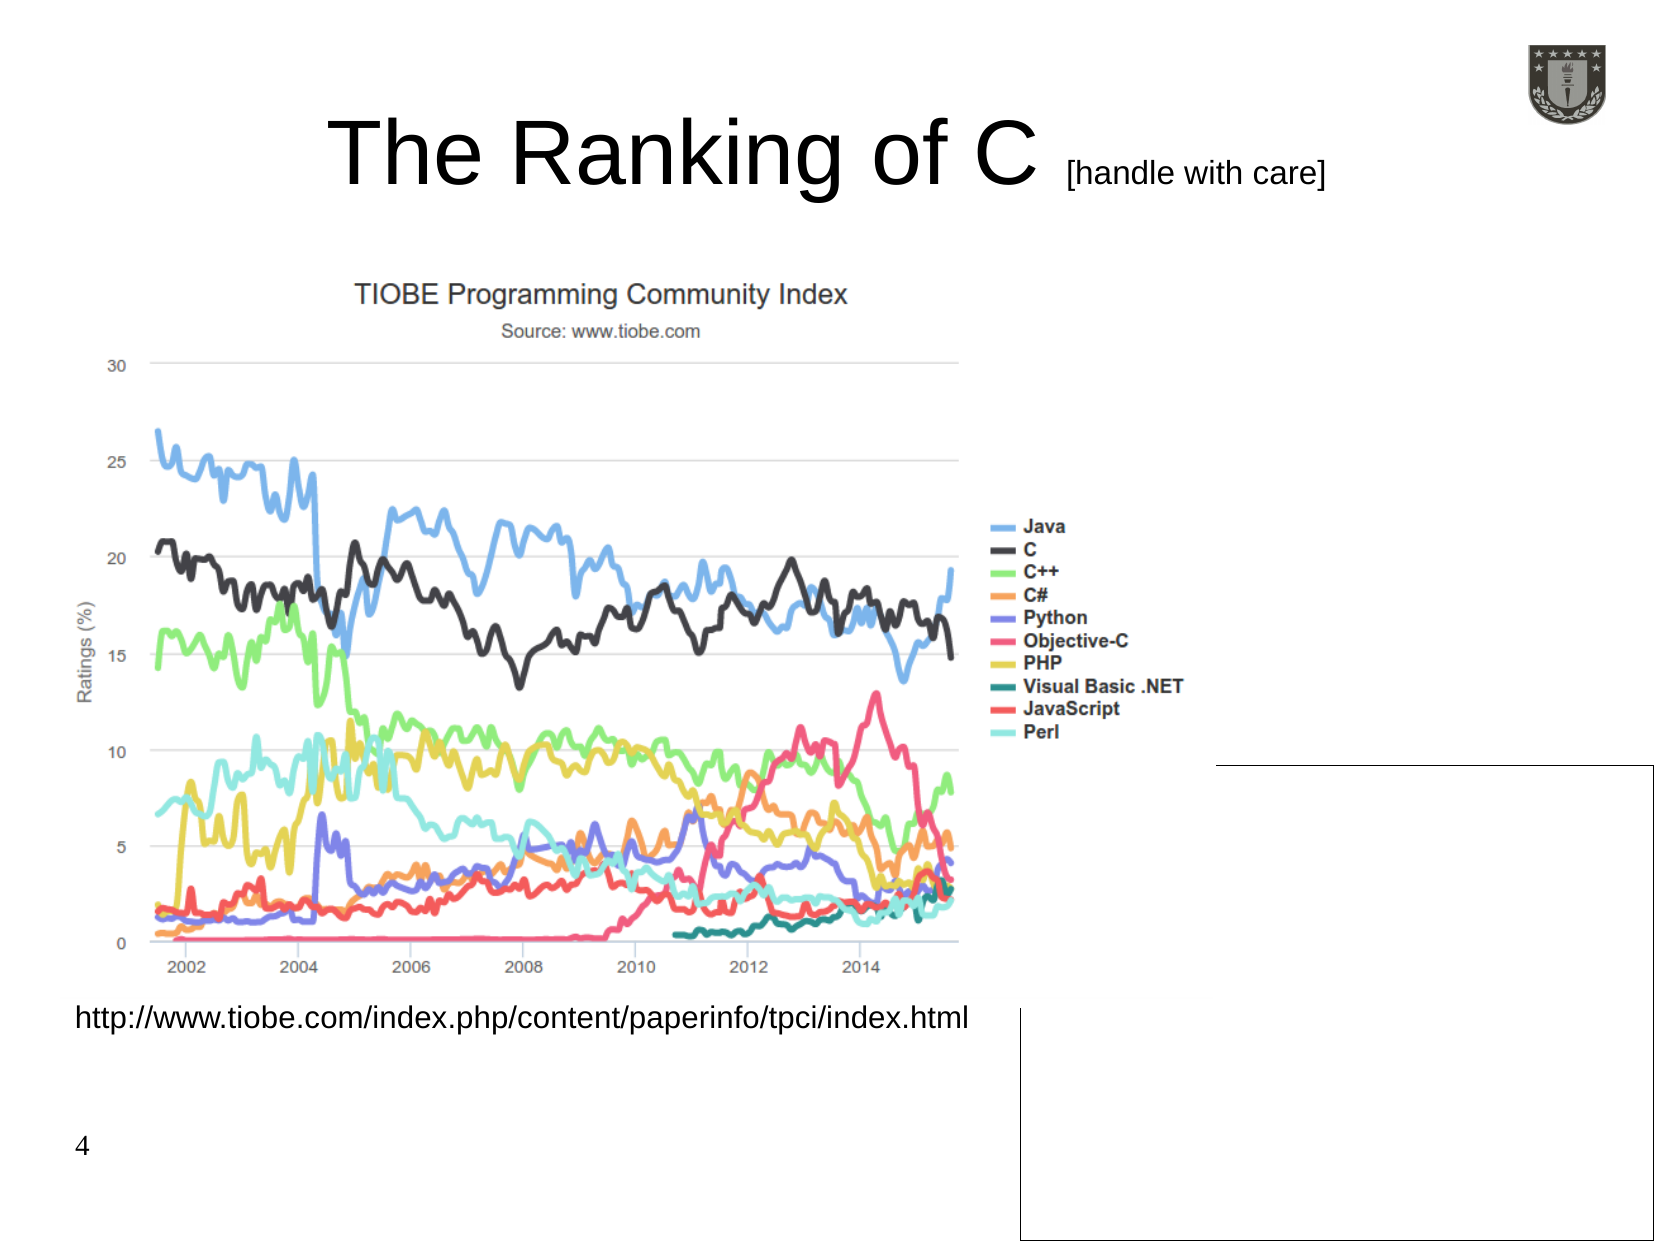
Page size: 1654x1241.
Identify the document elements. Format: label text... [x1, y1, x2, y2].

text_box http://www.tiobe.com/index.php/content/paperinfo/tpci/index.html [60, 993, 993, 1051]
picture [60, 269, 1216, 1008]
title The Ranking of C [handle with care] [82, 49, 1571, 257]
picture [1528, 45, 1606, 125]
